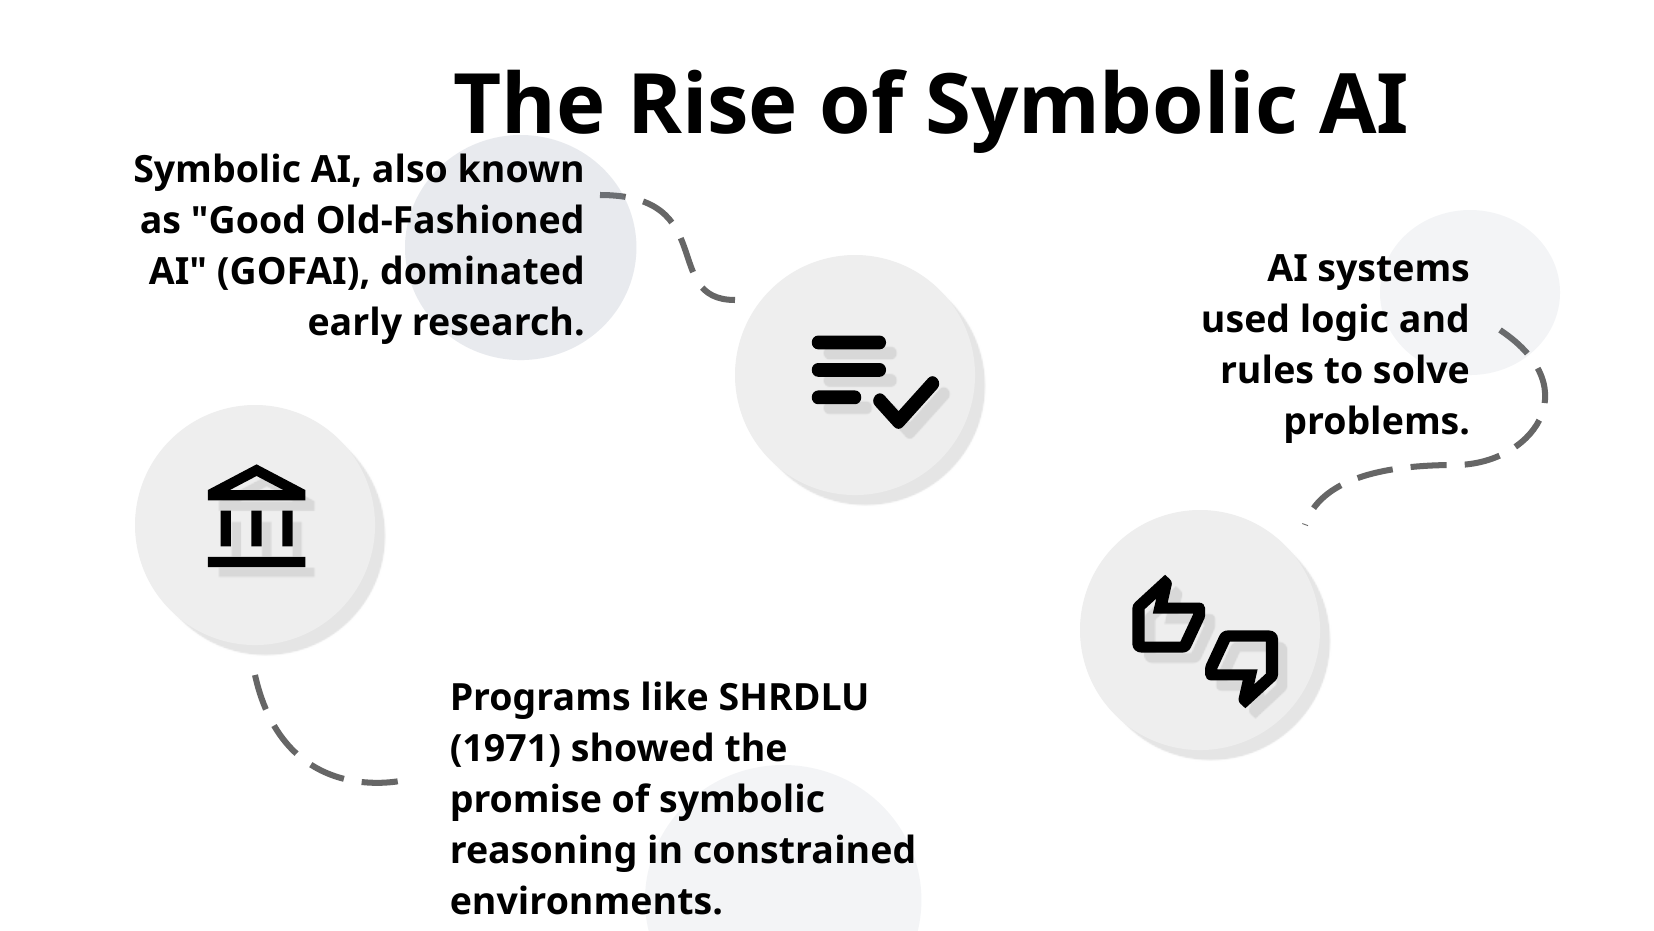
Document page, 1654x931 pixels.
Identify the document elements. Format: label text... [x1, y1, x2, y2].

picture [796, 291, 952, 463]
picture [195, 507, 324, 586]
picture [1129, 572, 1282, 712]
text_box [601, 166, 637, 329]
text_box AI systems used logic and rules to solve problems. [1155, 234, 1486, 454]
text_box Symbolic AI, also known as "Good Old-Fashioned AI" (GOFAI), dominated early research. [75, 135, 601, 507]
text_box Programs like SHRDLU (1971) showed the promise of symbolic reasoning in constrained environments. [435, 662, 938, 931]
text_box The Rise of Symbolic AI [300, 37, 1426, 166]
